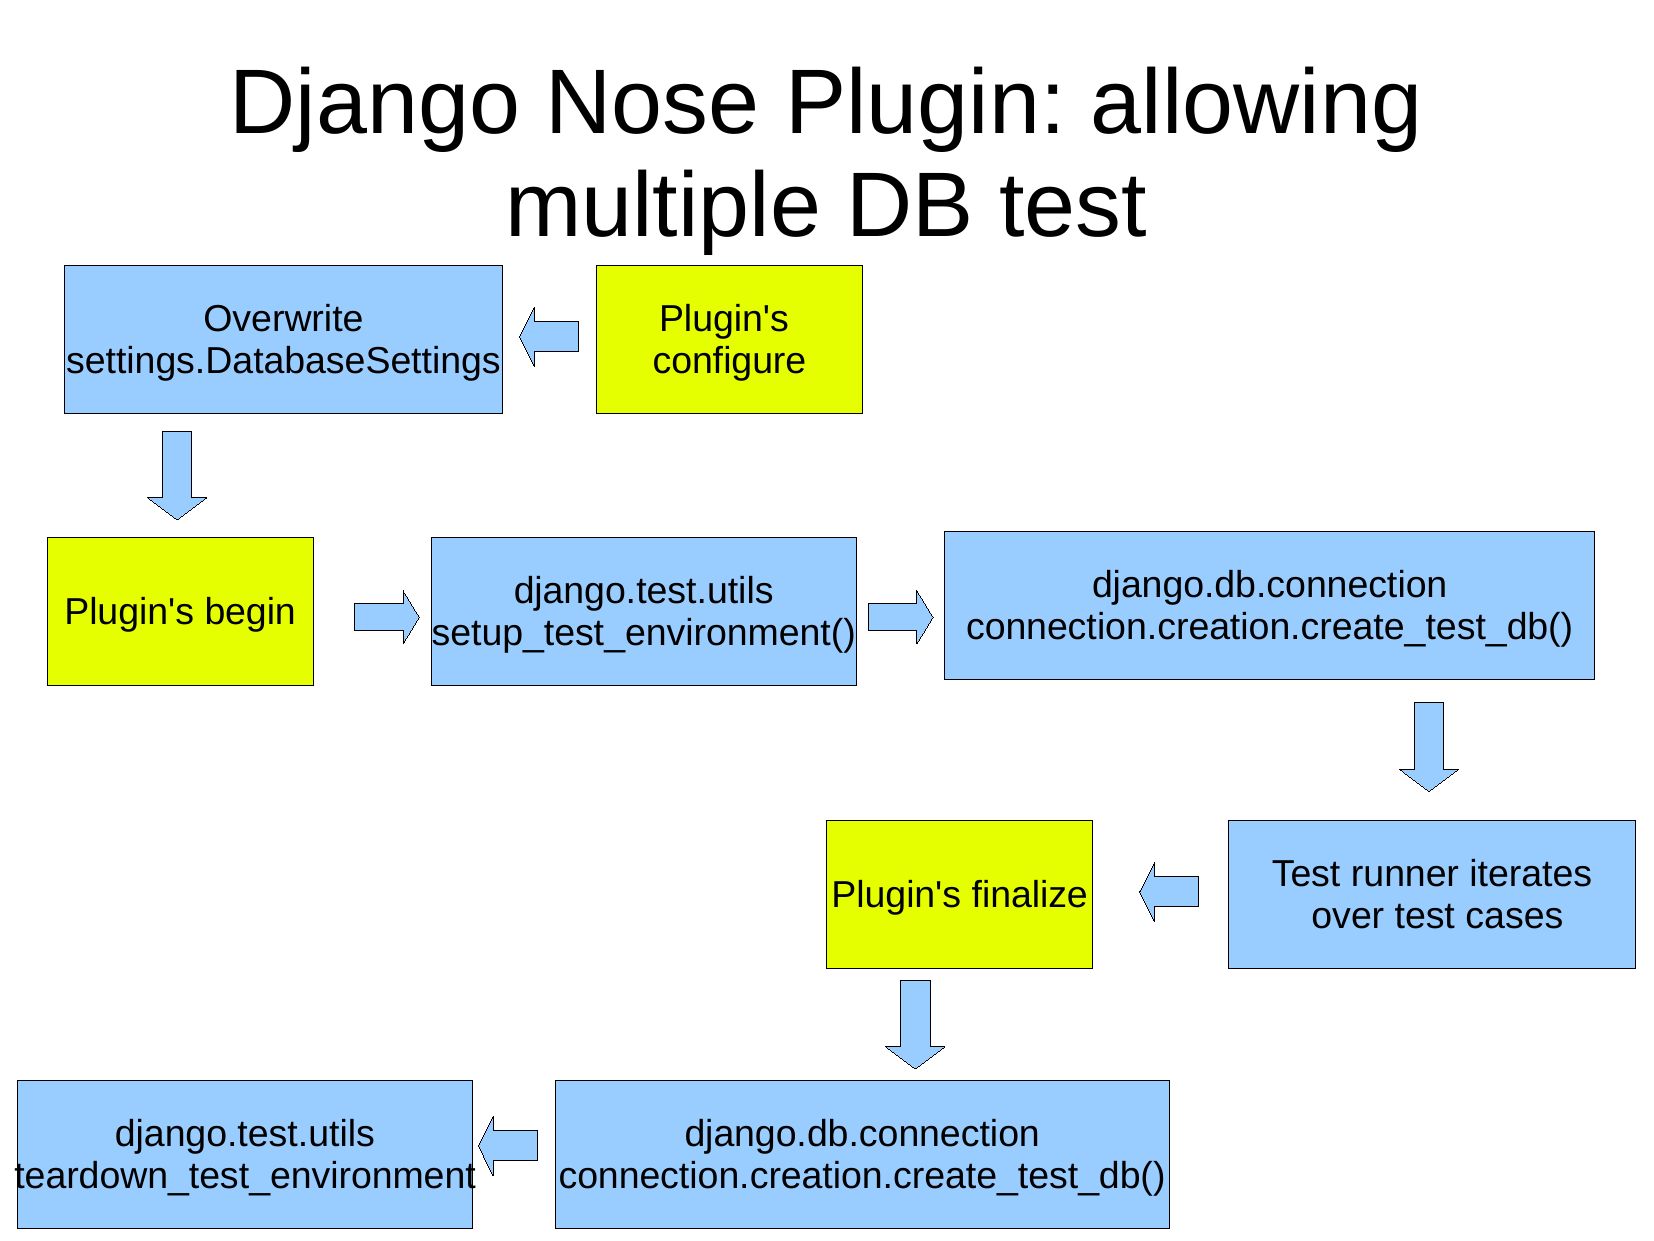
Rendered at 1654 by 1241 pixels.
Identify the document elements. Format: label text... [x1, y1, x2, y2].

text_box Test runner iterates over test cases [1228, 820, 1636, 969]
text_box Plugin's finalize [826, 820, 1093, 969]
text_box django.test.utils setup_test_environment() [431, 537, 857, 686]
text_box [1399, 702, 1459, 792]
text_box django.db.connection connection.creation.create_test_db() [555, 1080, 1170, 1229]
title Django Nose Plugin: allowing multiple DB test [82, 50, 1571, 256]
text_box [147, 431, 207, 520]
text_box Plugin's begin [47, 537, 314, 686]
text_box [354, 590, 420, 644]
text_box Overwrite settings.DatabaseSettings [64, 265, 503, 414]
text_box Plugin's configure [596, 265, 863, 414]
text_box django.db.connection connection.creation.create_test_db() [944, 531, 1595, 680]
text_box [519, 307, 579, 367]
text_box [478, 1116, 538, 1176]
text_box django.test.utils teardown_test_environment [17, 1080, 473, 1229]
text_box [1139, 862, 1199, 922]
text_box [868, 590, 934, 644]
text_box [885, 980, 945, 1069]
